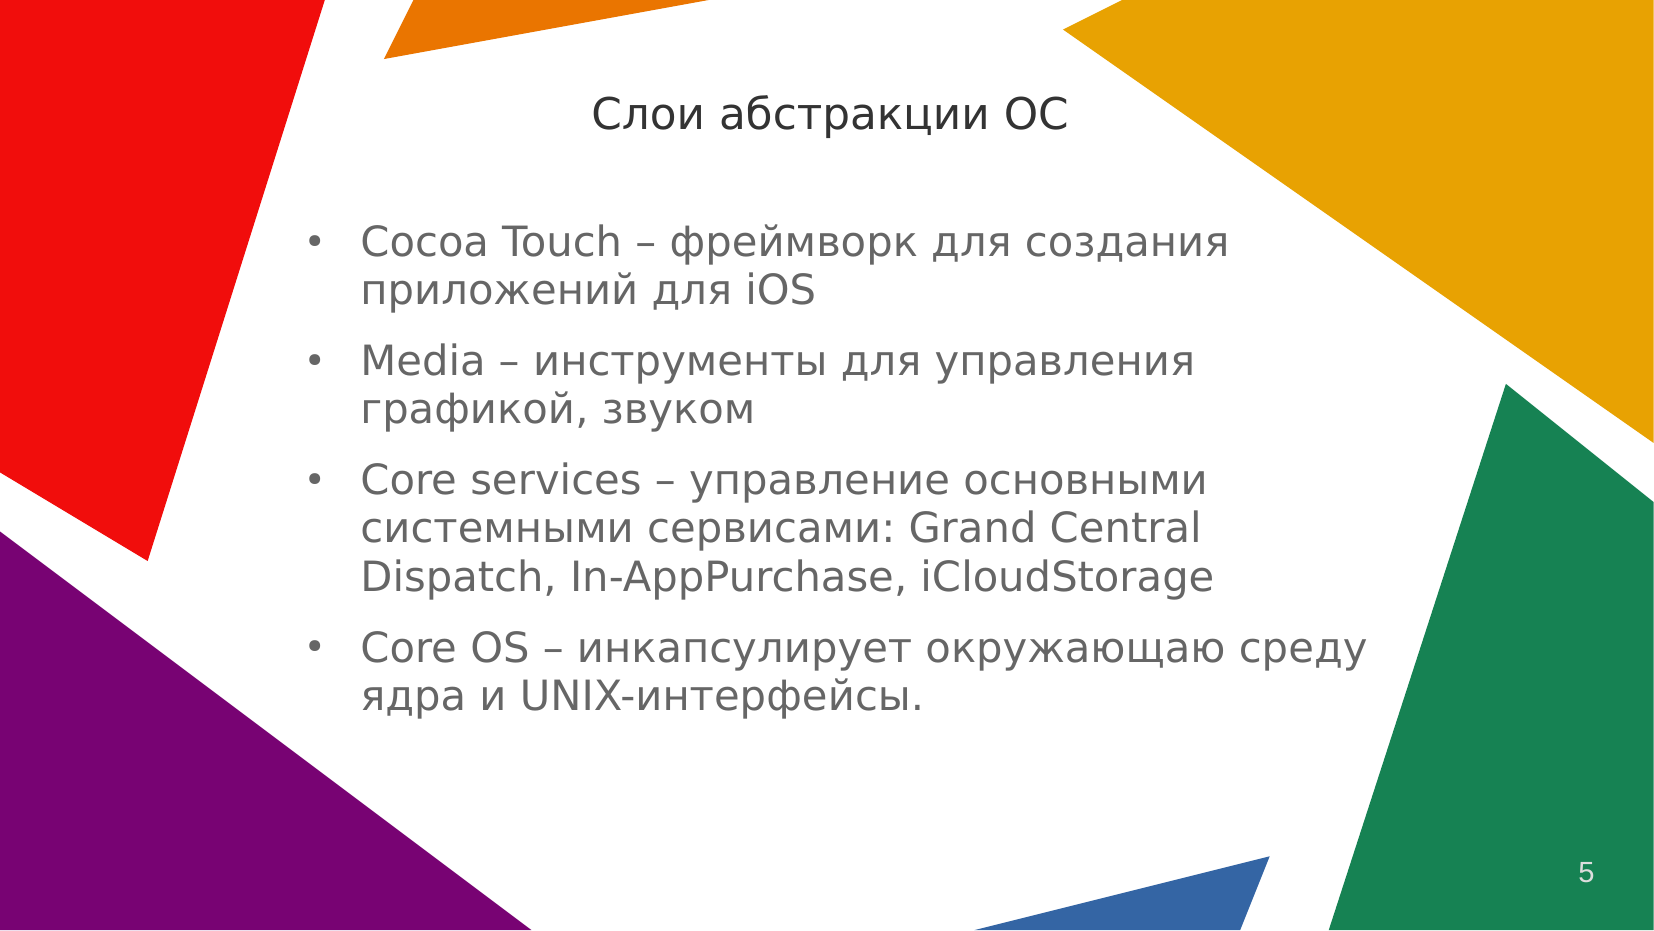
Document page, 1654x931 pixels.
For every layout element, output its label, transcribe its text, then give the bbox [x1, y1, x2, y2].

title Слои абстракции ОС [289, 37, 1372, 193]
list Cocoa Touch – фреймворк для создания приложений для iOS Media – инструменты для управления графикой, звуком Core services – управление основными системными сервисами: Grand Central Dispatch, In-AppPurchase, iCloudStorage Core OS – инкапсулирует окружающаю среду ядра и UNIX-интерфейсы. [289, 217, 1372, 817]
